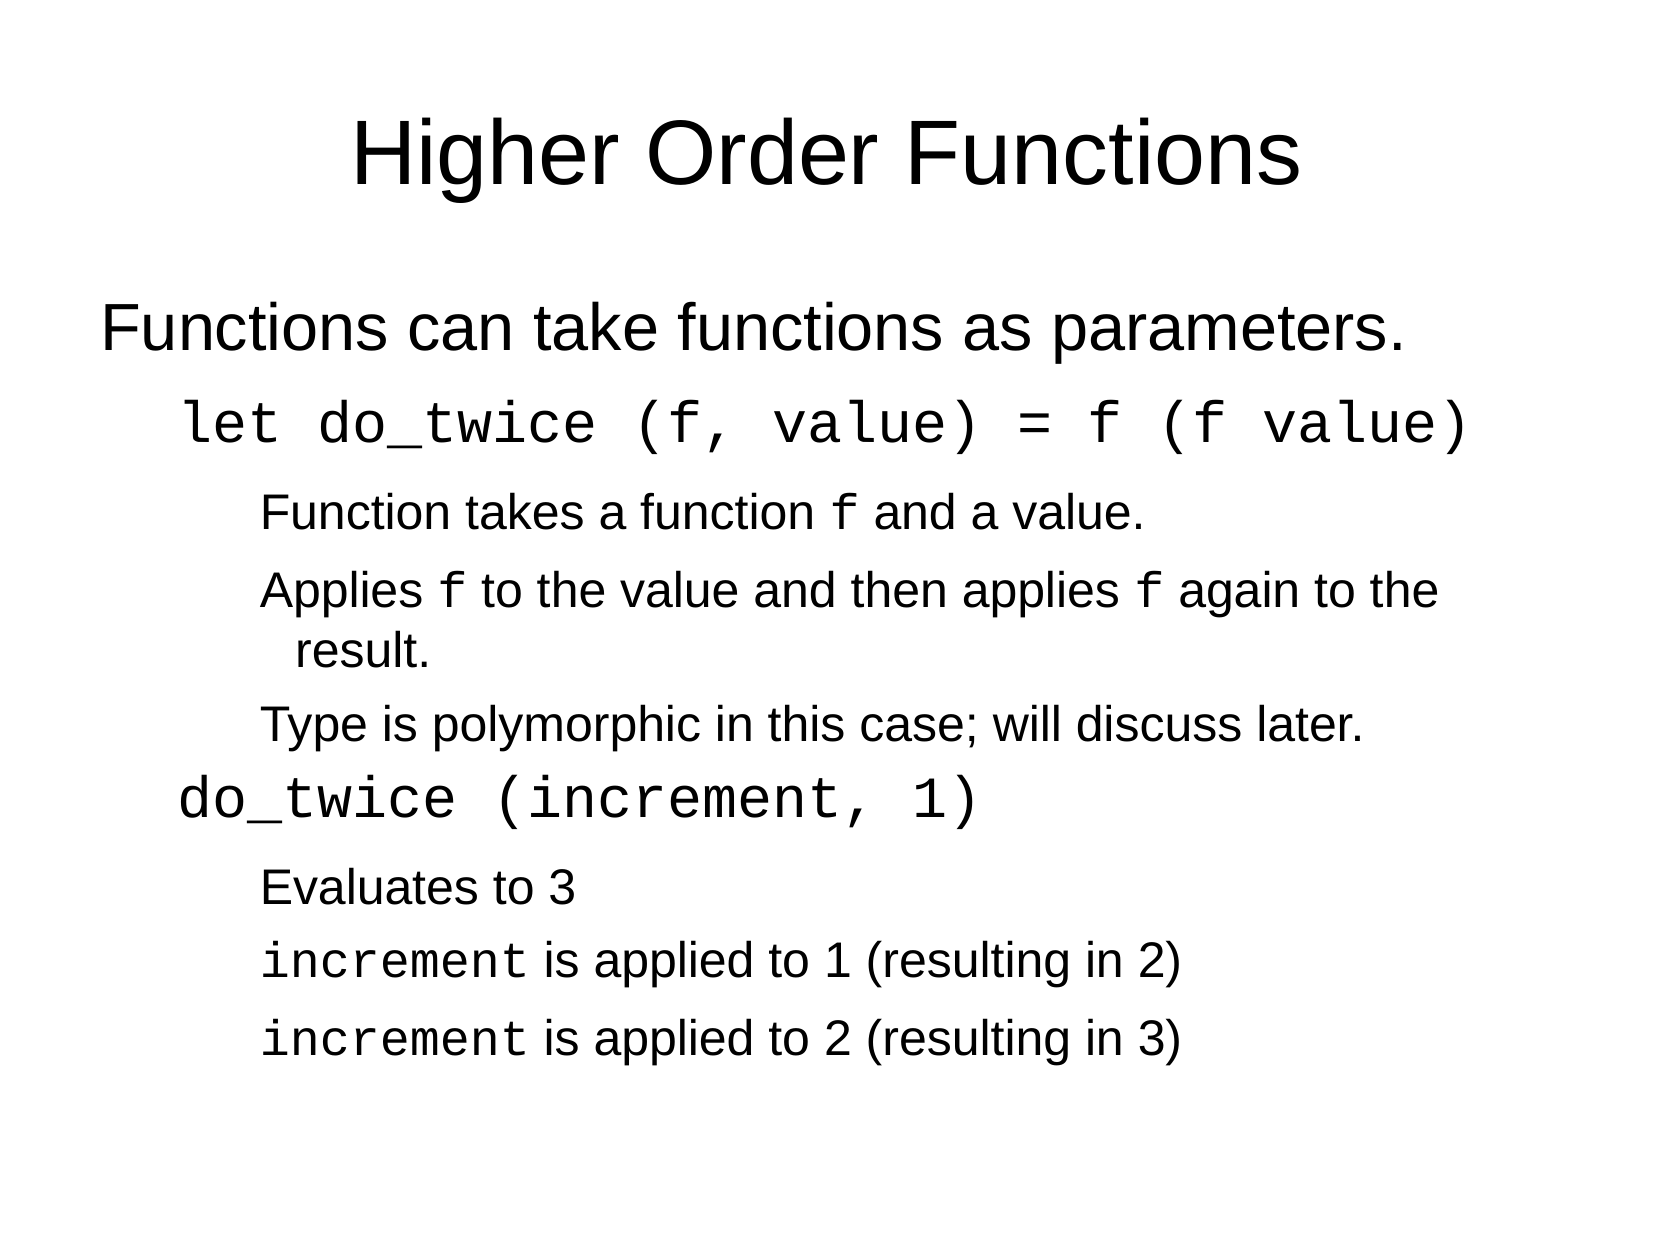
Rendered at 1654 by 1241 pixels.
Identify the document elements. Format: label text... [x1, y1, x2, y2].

title Higher Order Functions [82, 56, 1571, 250]
list Functions can take functions as parameters. let do_twice (f, value) = f (f value) Function takes a function f and a value. Applies f to the value and then applies f again to the result. Type is polymorphic in this case; will discuss later. do_twice (increment, 1) Evaluates to 3 increment is applied to 1 (resulting in 2) increment is applied to 2 (resulting in 3) [82, 290, 1571, 1094]
